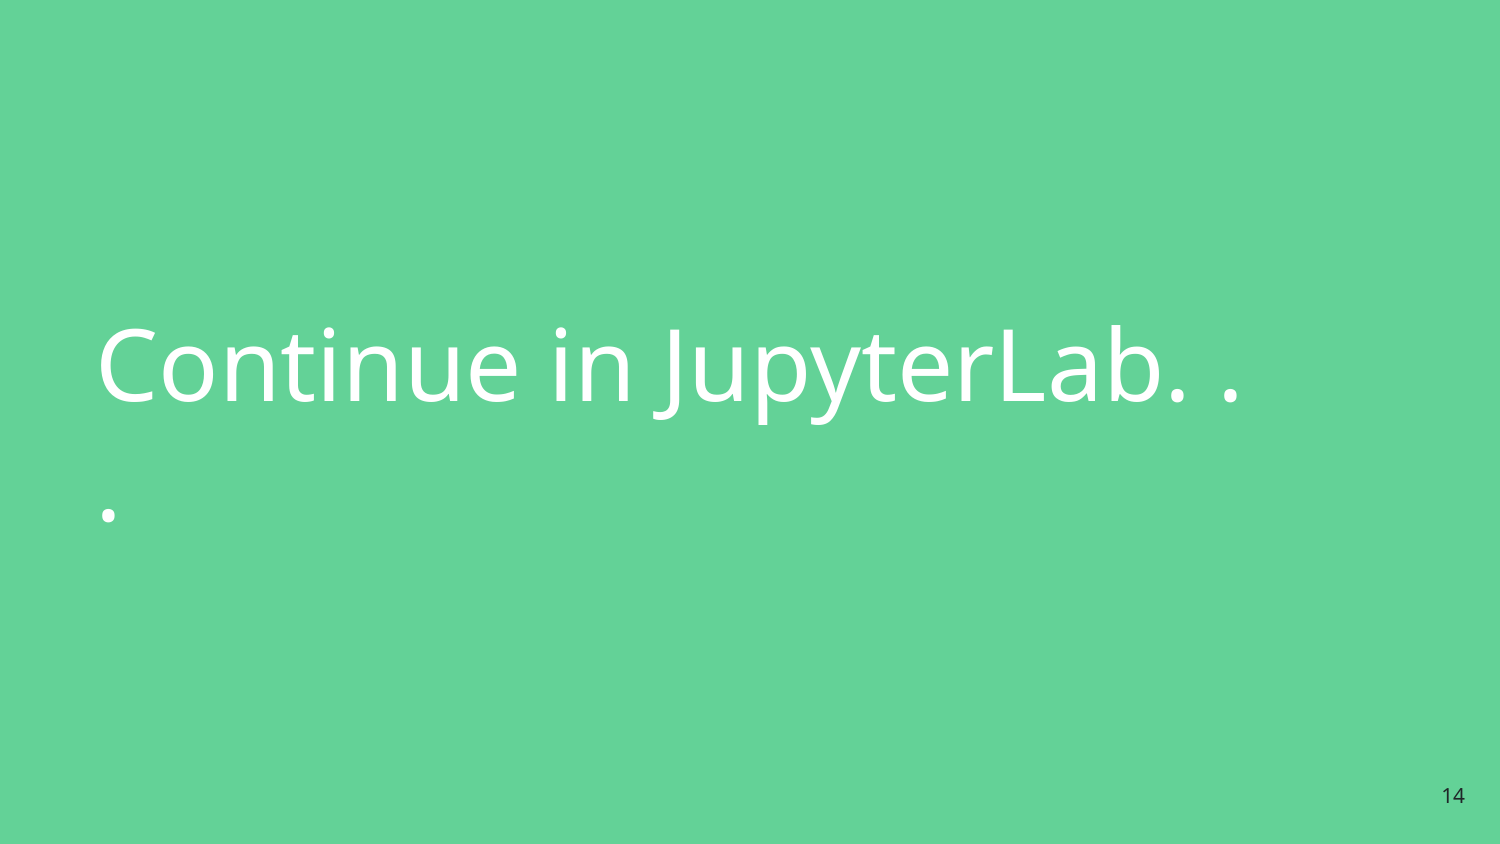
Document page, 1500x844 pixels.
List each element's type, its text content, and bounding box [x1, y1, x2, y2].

slide_number <number> [1389, 764, 1480, 830]
title Continue in JupyterLab. . . [80, 86, 1283, 758]
